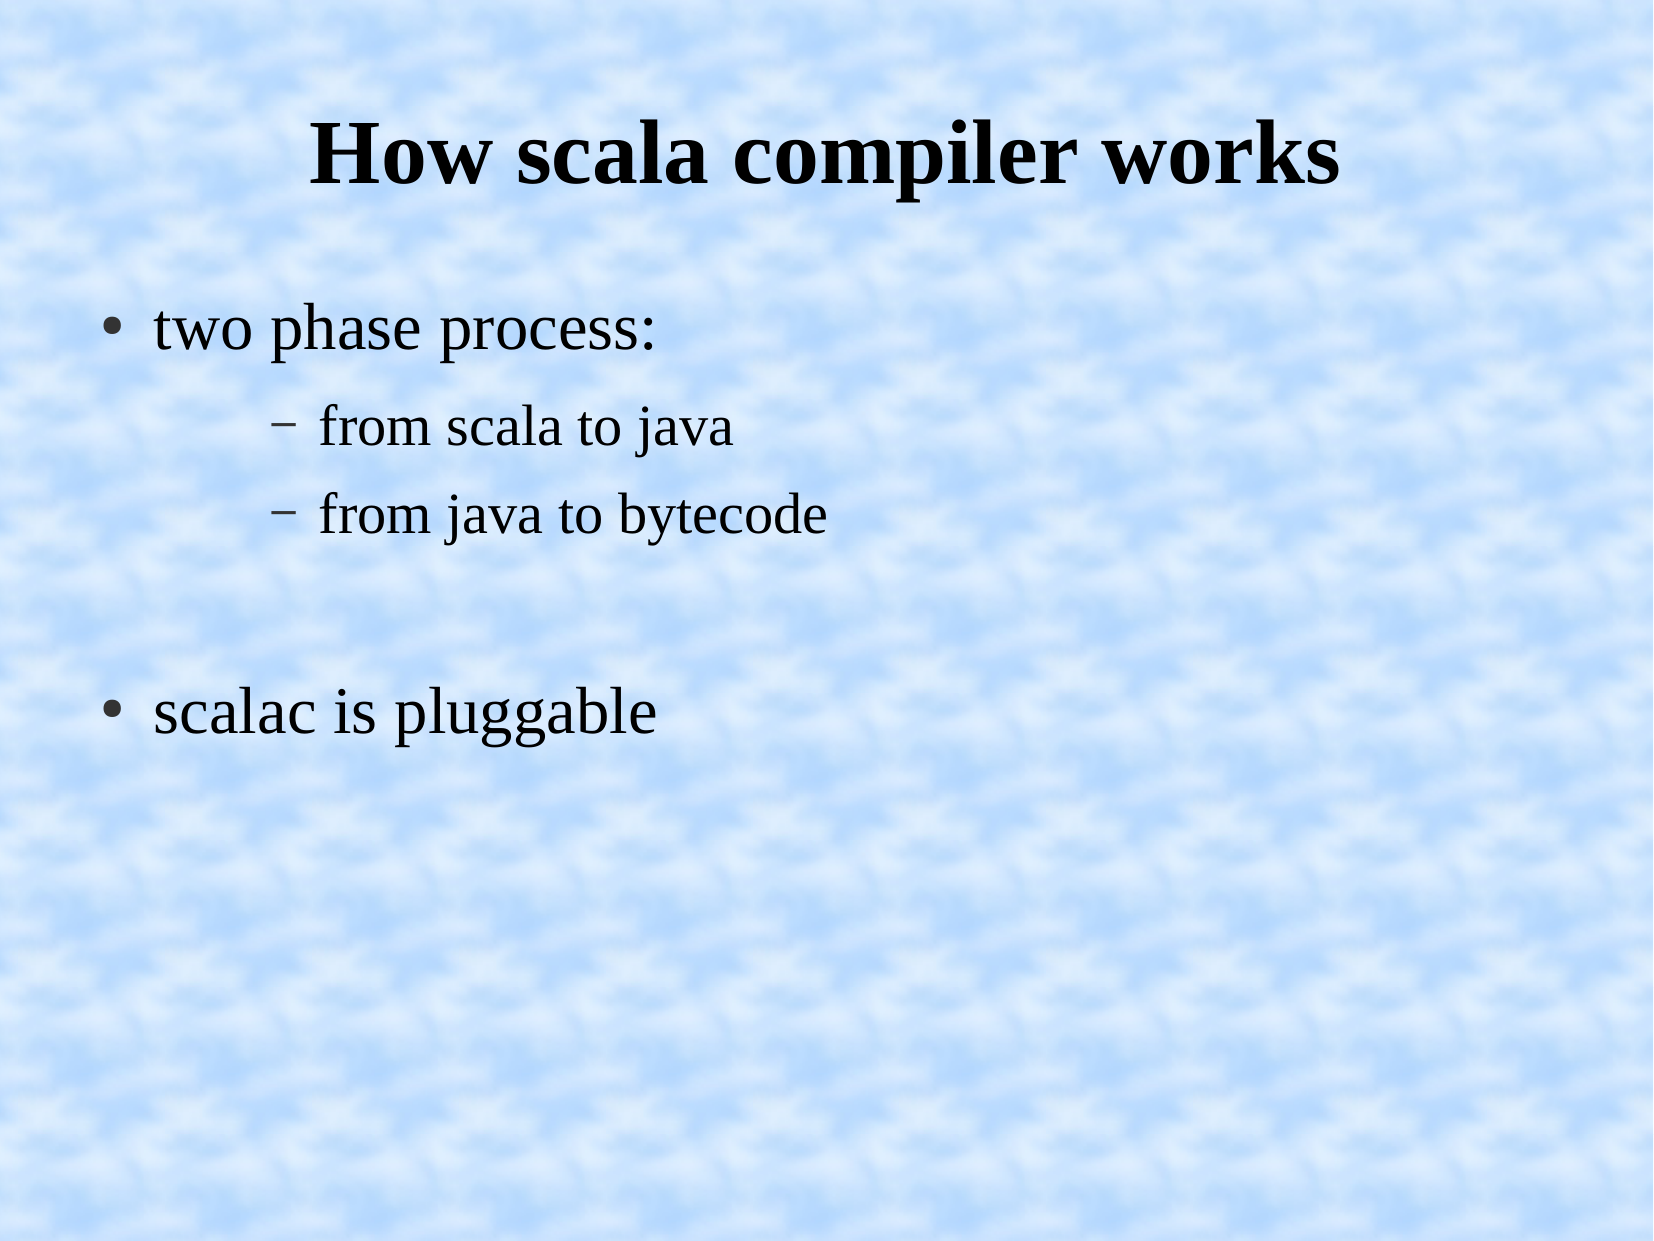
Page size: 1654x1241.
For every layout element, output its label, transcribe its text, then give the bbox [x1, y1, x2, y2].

picture [0, 0, 1654, 1241]
list two phase process: from scala to java from java to bytecode scalac is pluggable [82, 290, 1571, 1110]
title How scala compiler works [82, 49, 1571, 257]
